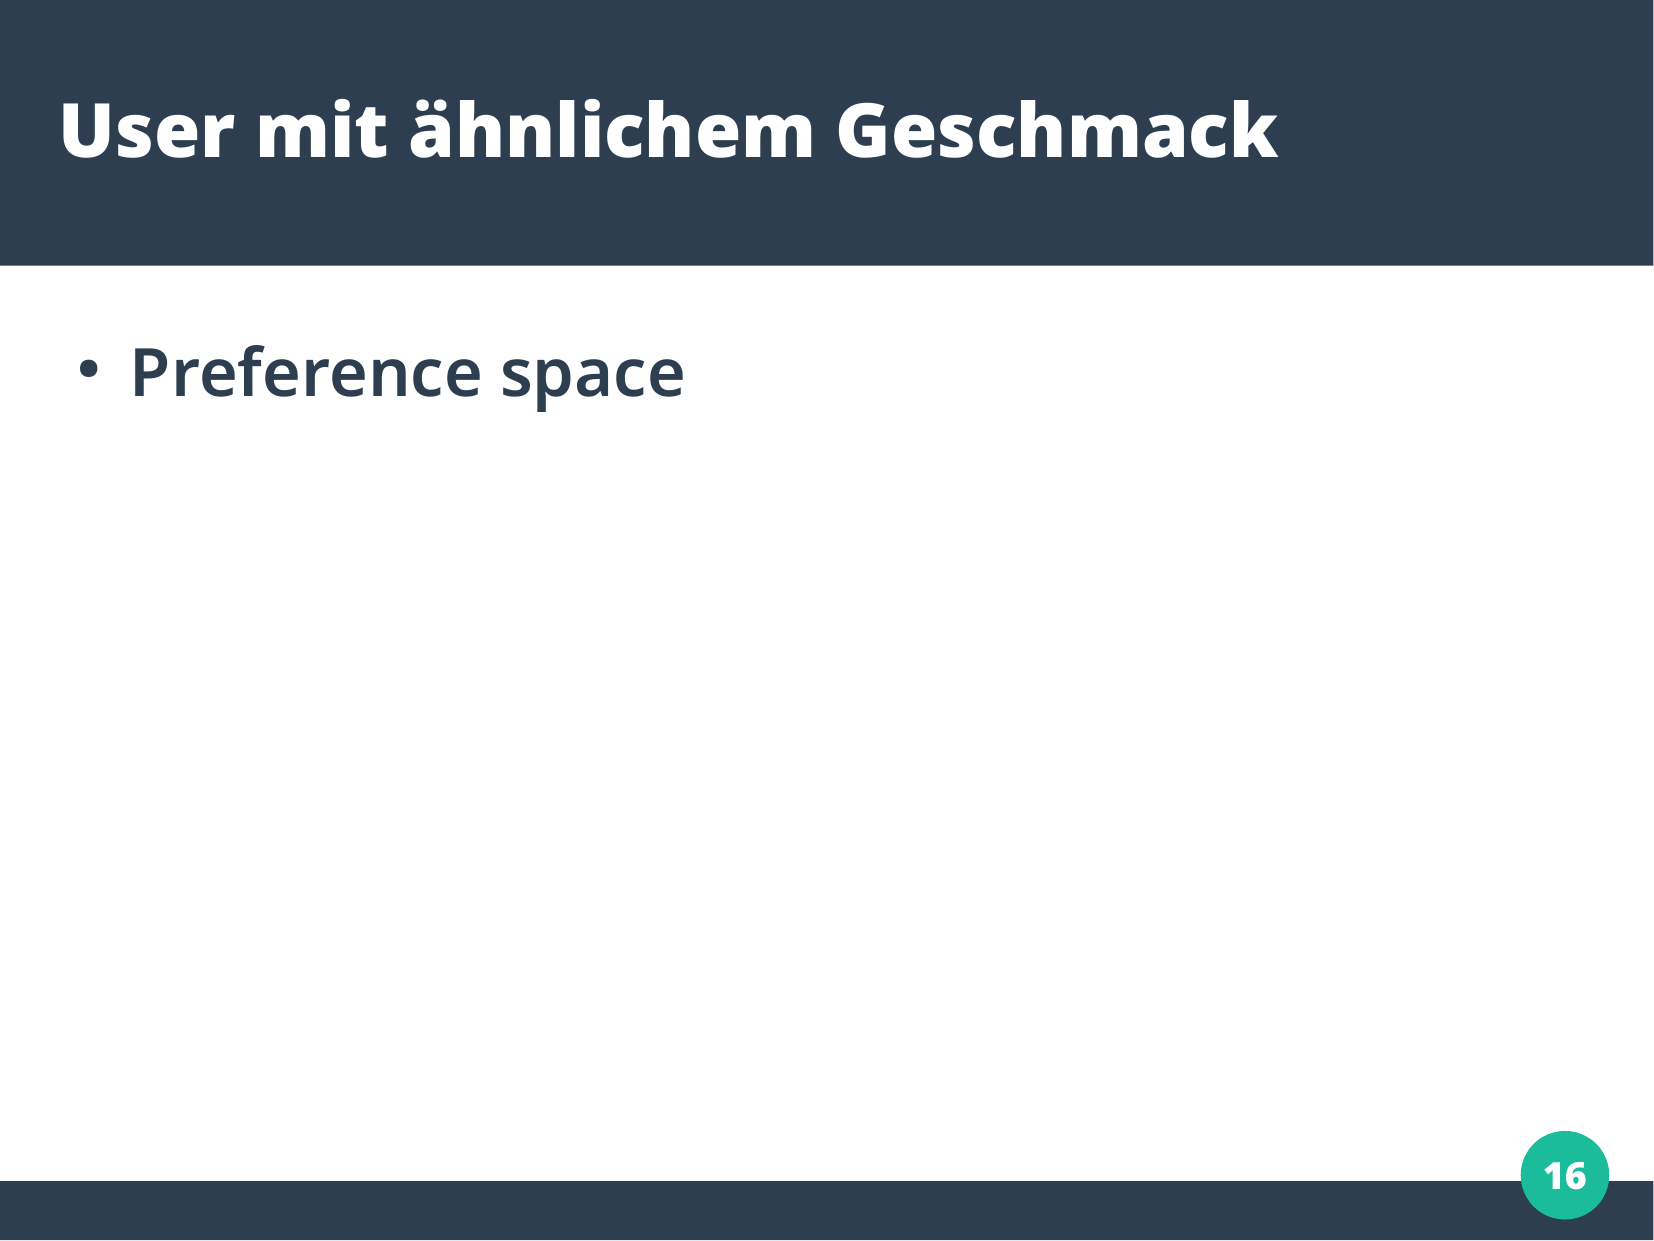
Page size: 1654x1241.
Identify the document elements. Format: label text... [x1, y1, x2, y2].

list Preference space [59, 324, 1595, 1152]
title User mit ähnlichem Geschmack [59, 49, 1595, 207]
